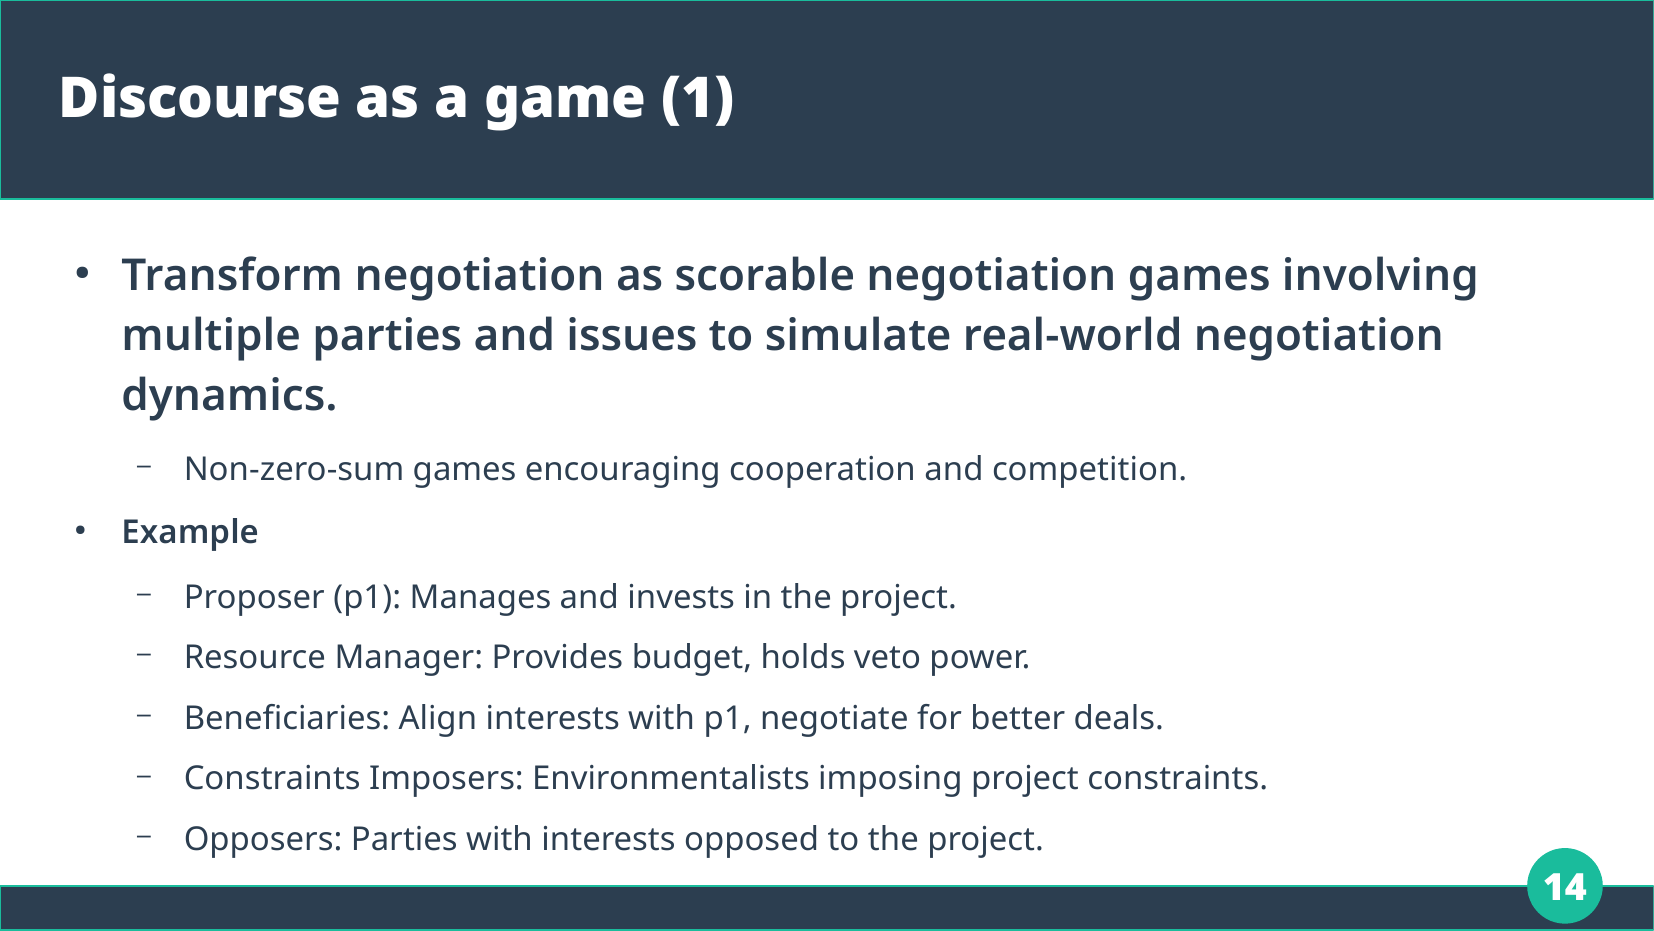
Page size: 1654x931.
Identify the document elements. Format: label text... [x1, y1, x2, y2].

title Discourse as a game (1) [59, 37, 1595, 155]
list Transform negotiation as scorable negotiation games involving multiple parties and issues to simulate real-world negotiation dynamics. Non-zero-sum games encouraging cooperation and competition. Example Proposer (p1): Manages and invests in the project. Resource Manager: Provides budget, holds veto power. Beneficiaries: Align interests with p1, negotiate for better deals. Constraints Imposers: Environmentalists imposing project constraints. Opposers: Parties with interests opposed to the project. [59, 243, 1595, 864]
